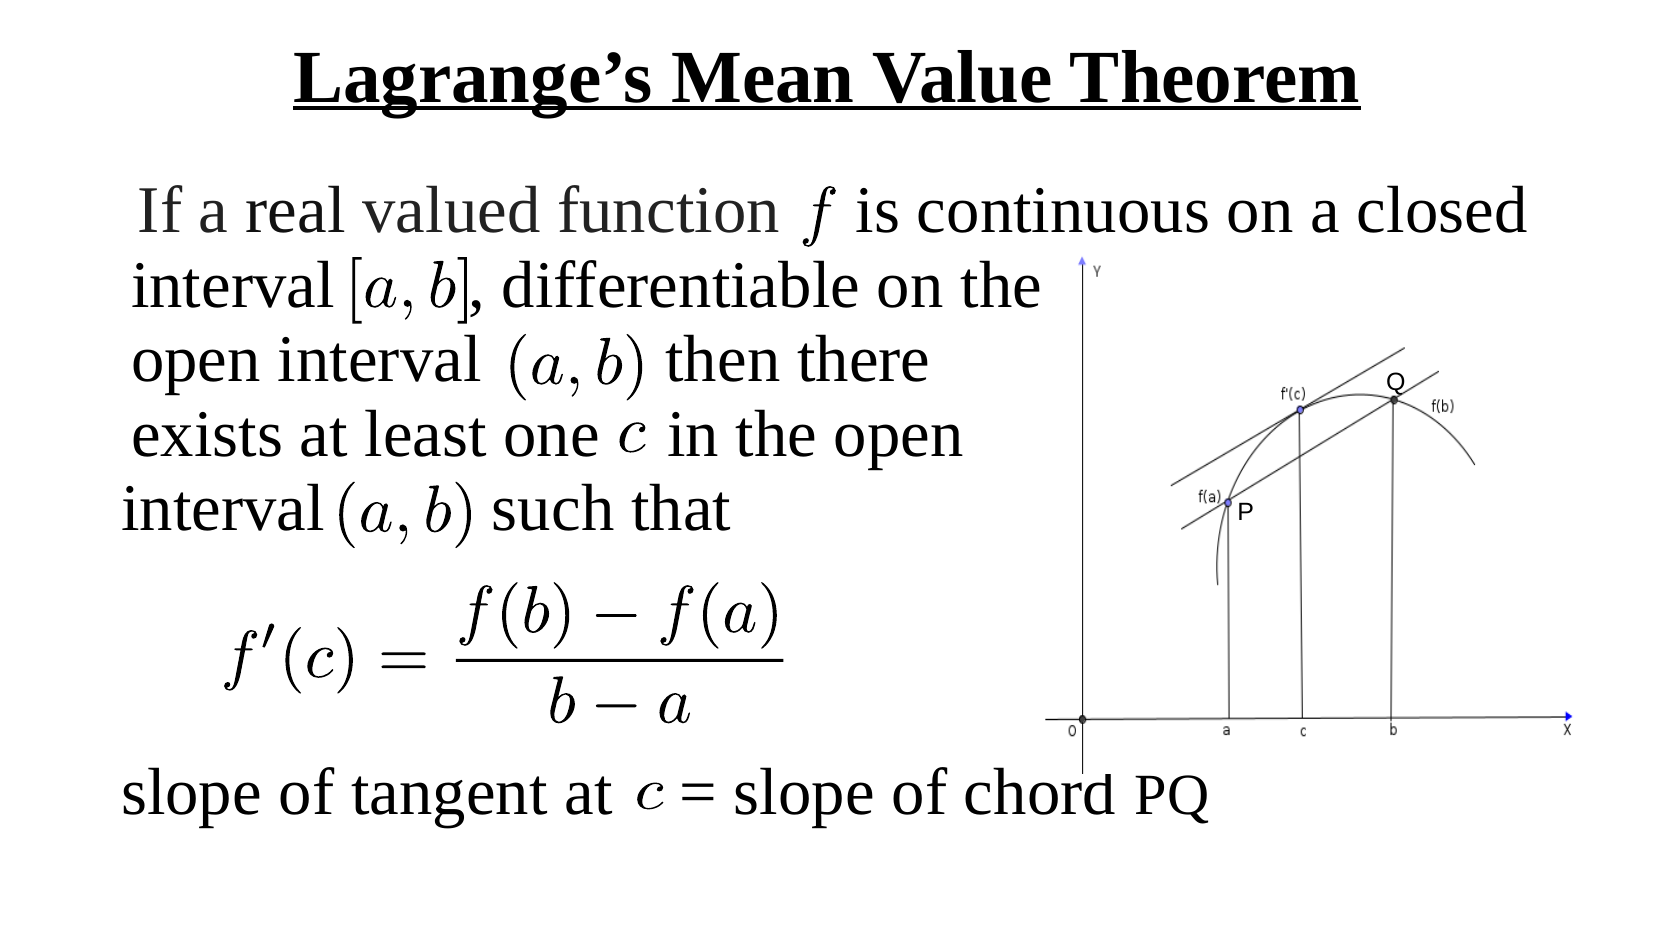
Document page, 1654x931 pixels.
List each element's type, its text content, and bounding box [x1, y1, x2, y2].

text_box [802, 186, 836, 247]
text_box [619, 422, 646, 453]
picture [1045, 242, 1589, 774]
text_box P [1222, 490, 1258, 533]
text_box [637, 782, 664, 810]
text_box [336, 481, 471, 549]
text_box [347, 257, 467, 324]
text_box [223, 582, 784, 724]
text_box [507, 333, 643, 401]
subtitle If a real valued function is continuous on a closed interval , differentiable on the open interval then there exists at least one in the open interval such that slope of tangent at = slope of chord PQ [47, 165, 1607, 886]
text_box Q [1371, 360, 1407, 404]
title Lagrange’s Mean Value Theorem [82, 23, 1571, 130]
